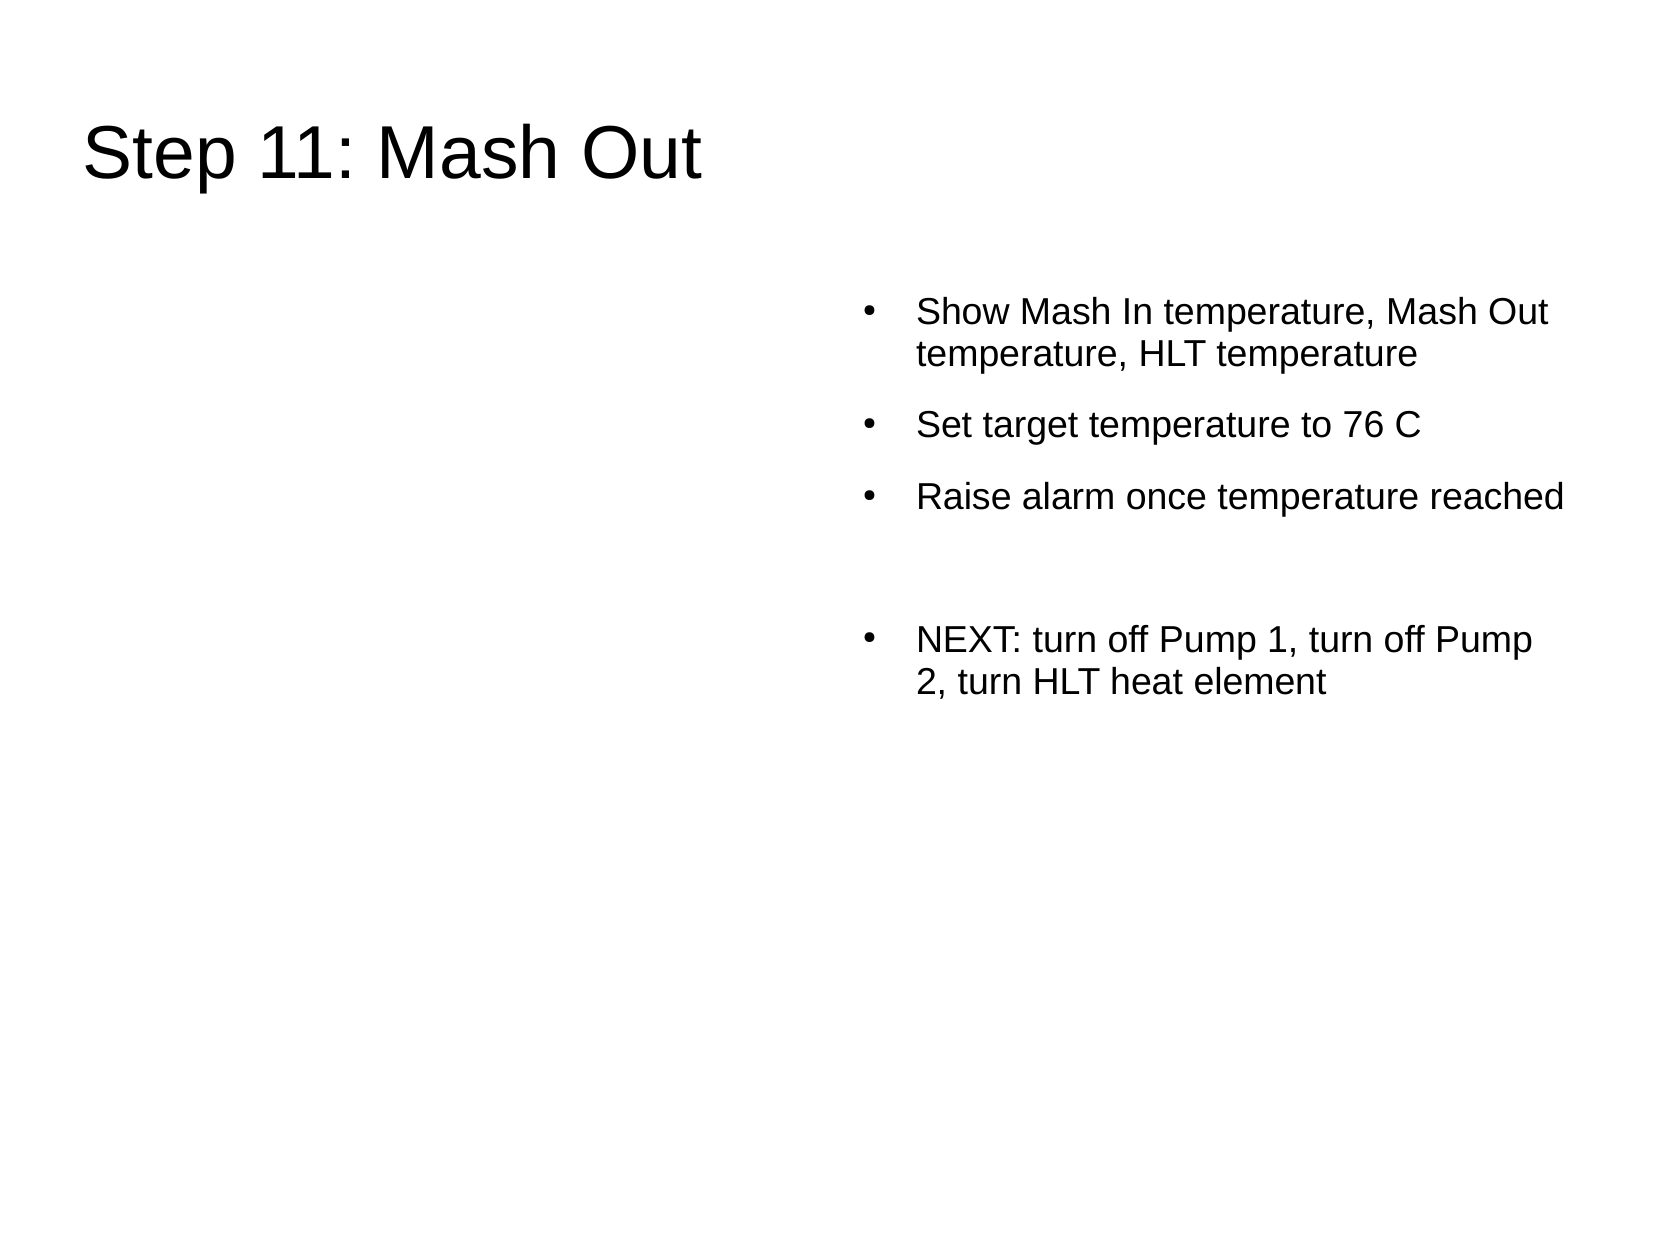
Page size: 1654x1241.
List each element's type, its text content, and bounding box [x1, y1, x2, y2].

list Show Mash In temperature, Mash Out temperature, HLT temperature Set target temperature to 76 C Raise alarm once temperature reached NEXT: turn off Pump 1, turn off Pump 2, turn HLT heat element [845, 290, 1572, 1010]
title Step 11: Mash Out [82, 49, 1571, 257]
